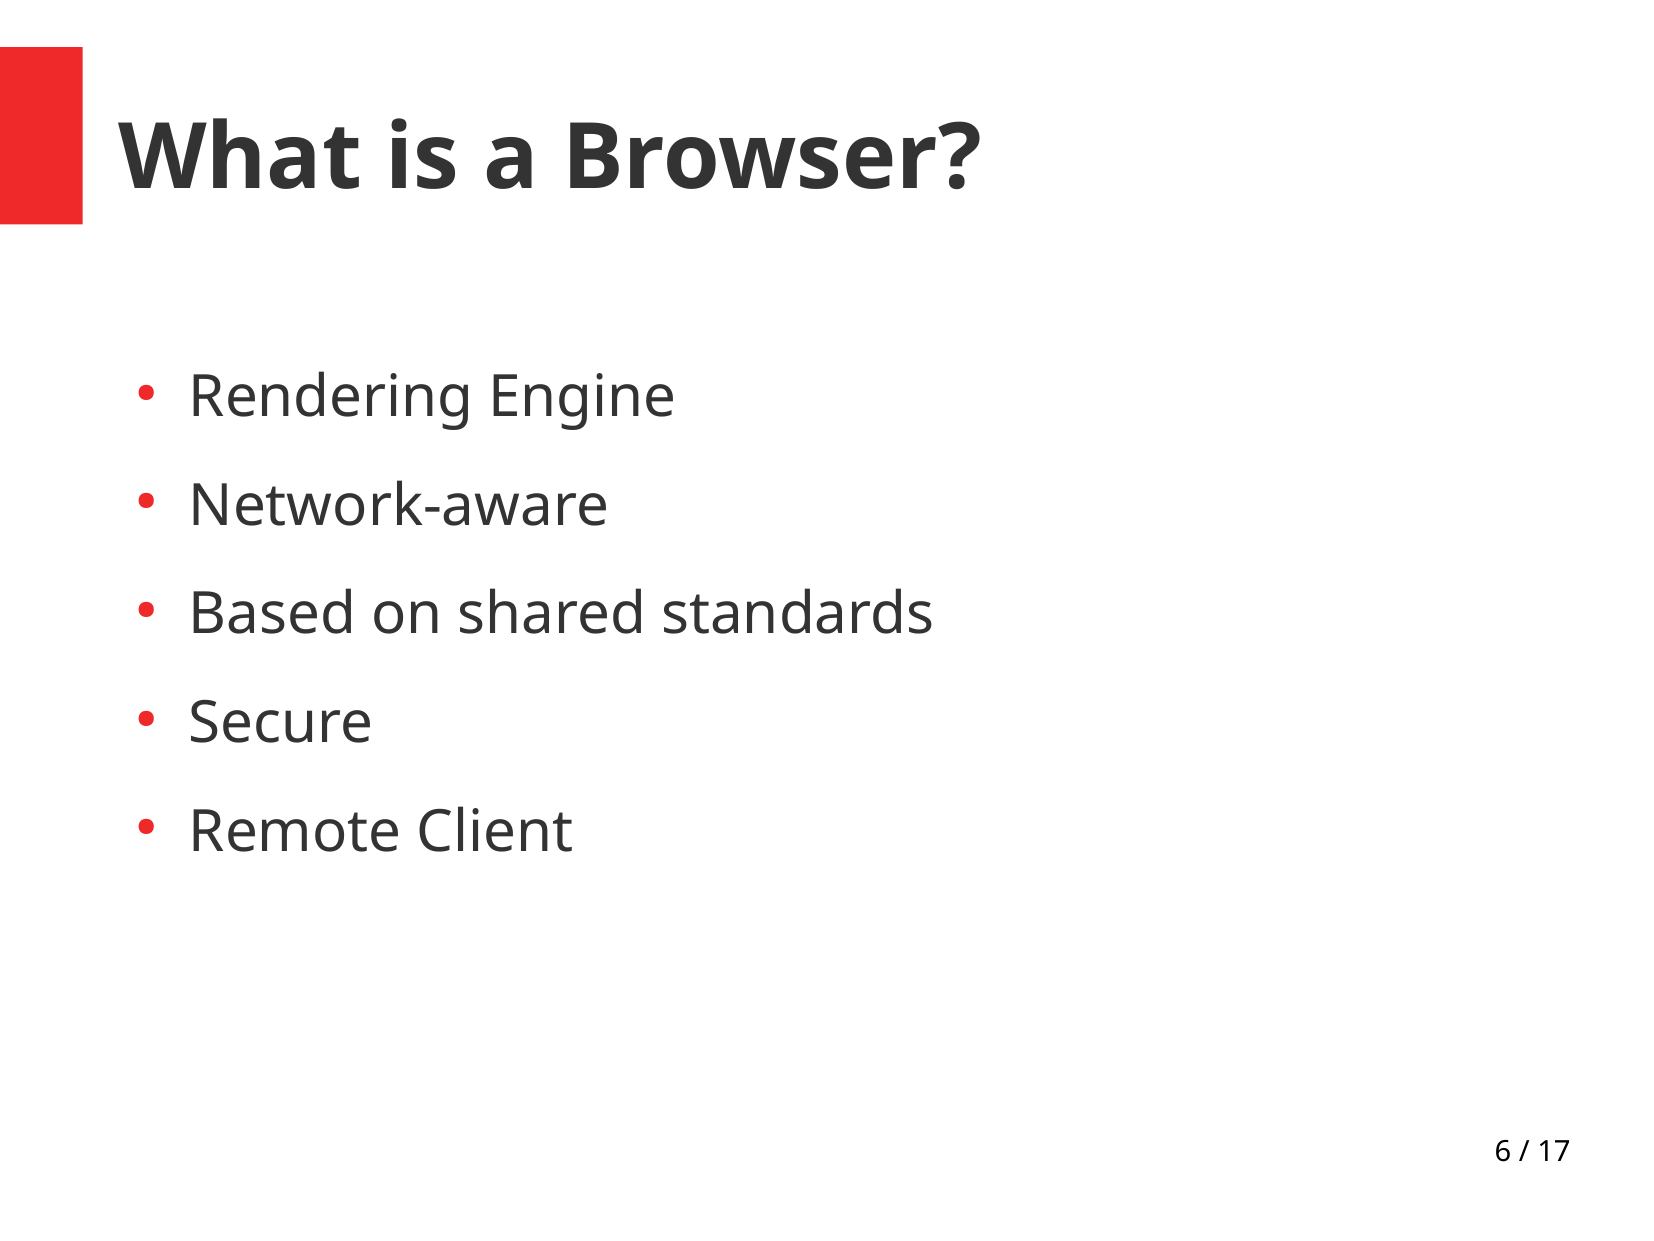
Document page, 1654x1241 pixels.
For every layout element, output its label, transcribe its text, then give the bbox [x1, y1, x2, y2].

list Rendering Engine Network-aware Based on shared standards Secure Remote Client [118, 354, 1536, 1074]
title What is a Browser? [118, 49, 1571, 257]
